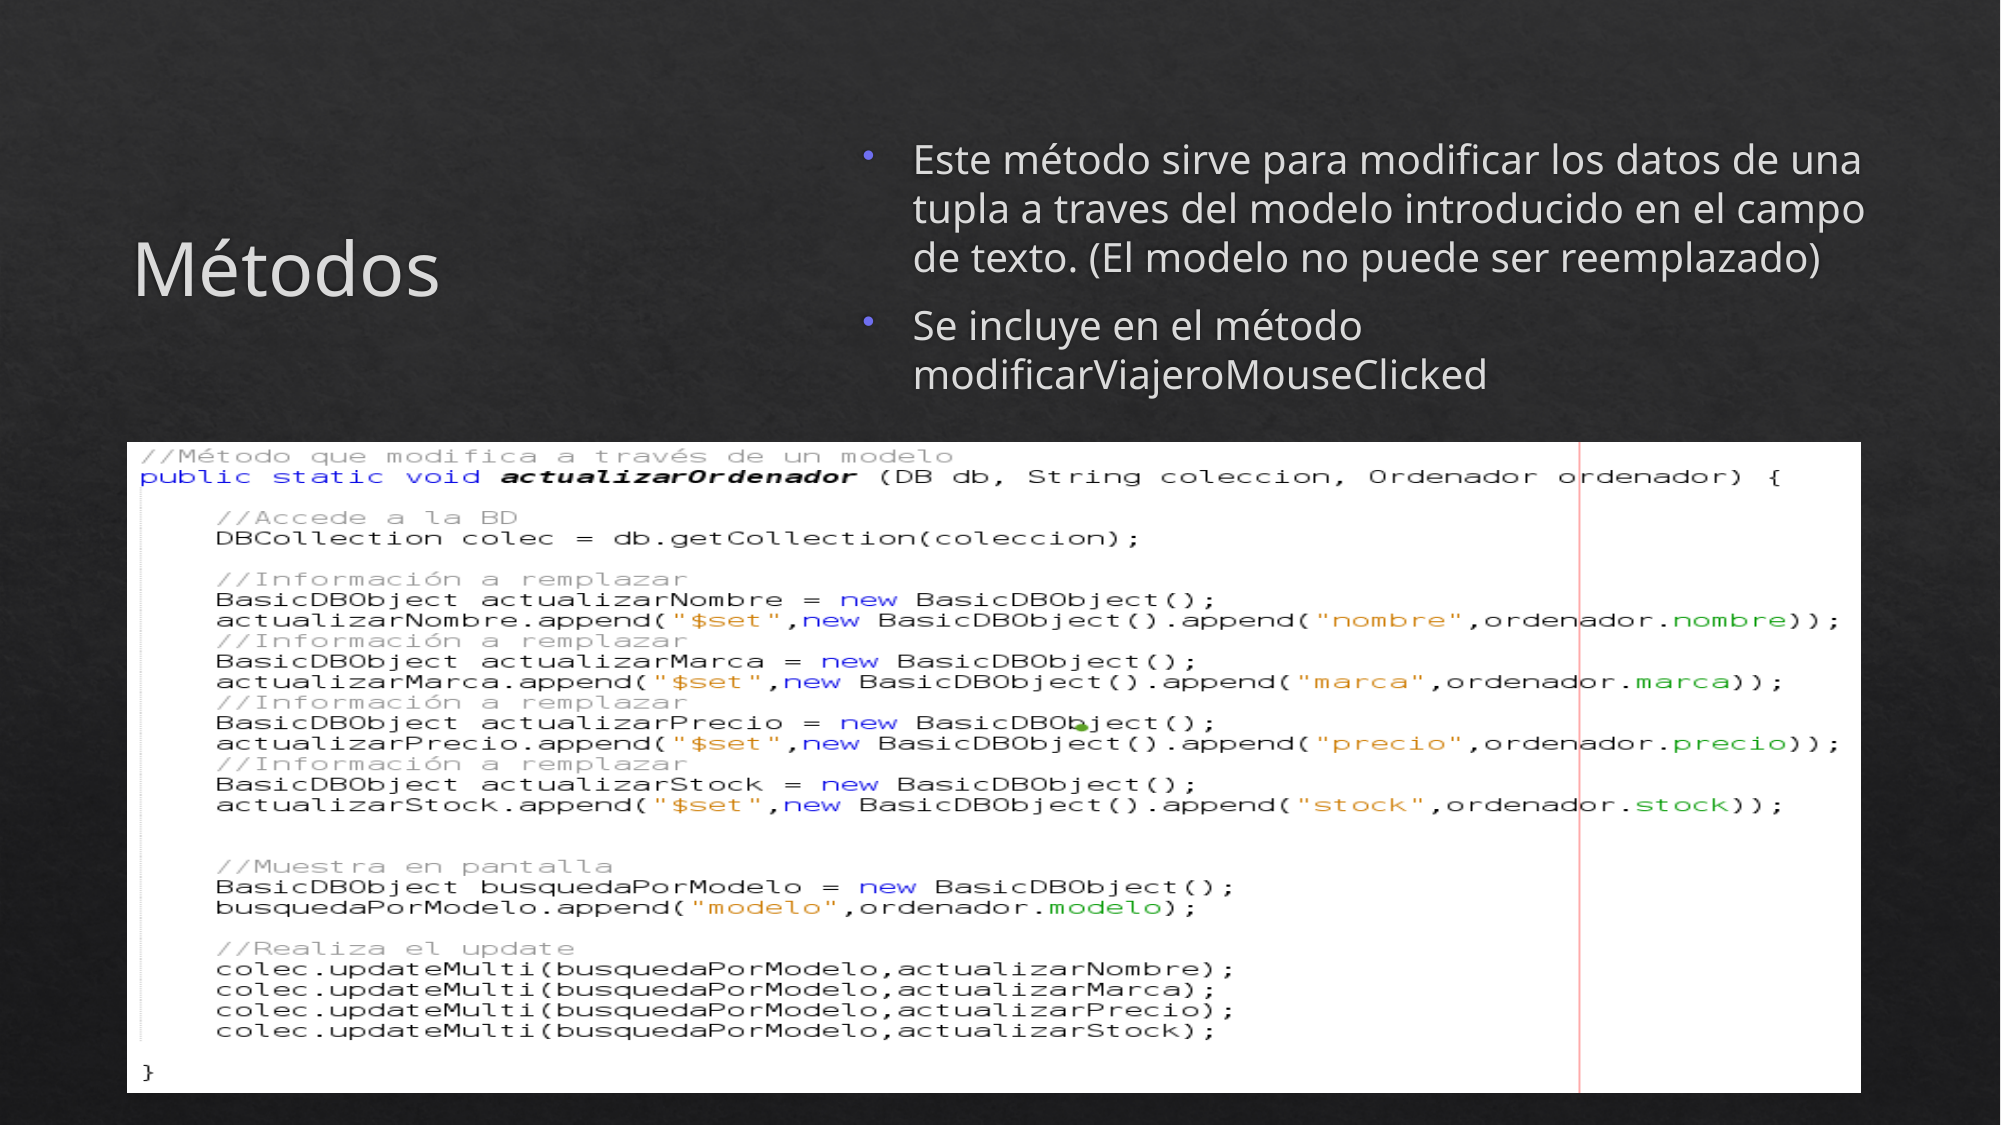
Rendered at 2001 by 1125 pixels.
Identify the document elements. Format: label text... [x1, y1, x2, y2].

title Métodos [116, 105, 764, 427]
picture [0, 0, 2001, 1125]
list Este método sirve para modificar los datos de una tupla a traves del modelo introducido en el campo de texto. (El modelo no puede ser reemplazado) Se incluye en el método modificarViajeroMouseClicked [843, 105, 1898, 427]
